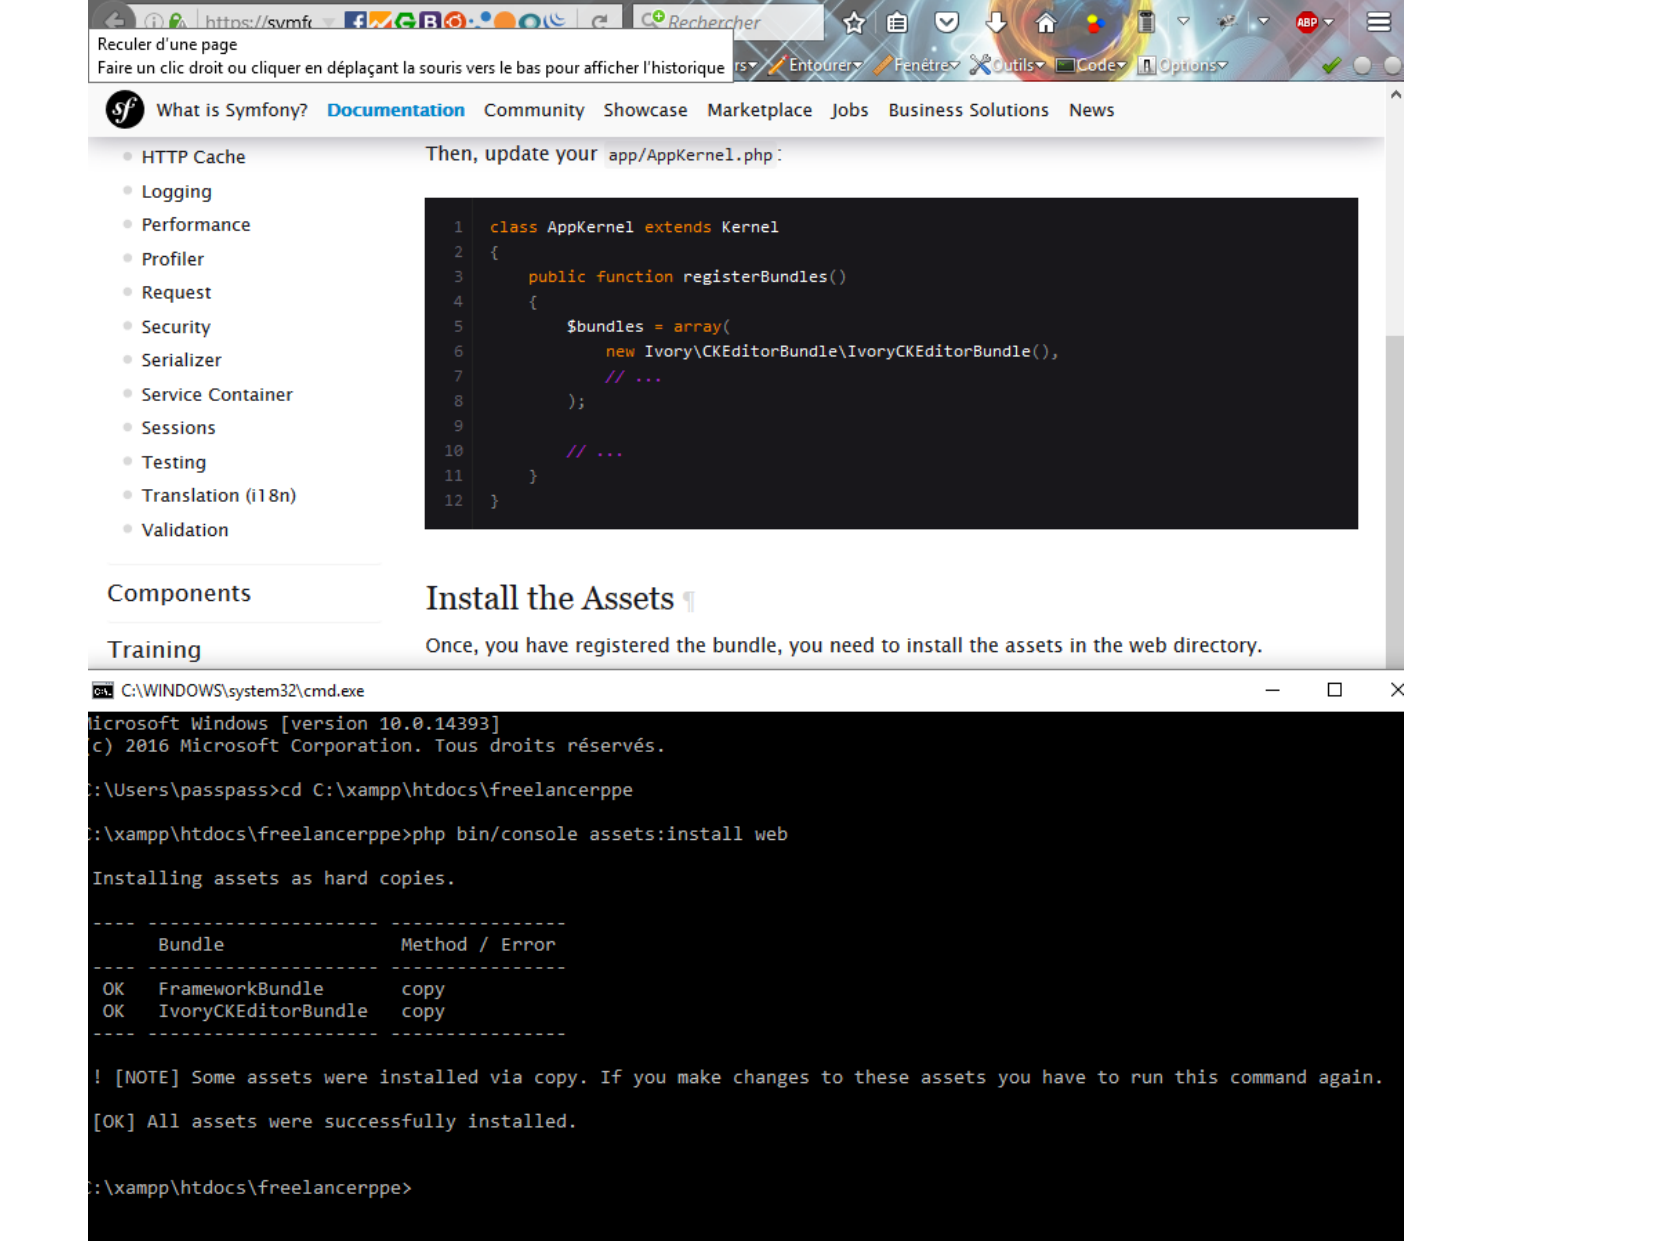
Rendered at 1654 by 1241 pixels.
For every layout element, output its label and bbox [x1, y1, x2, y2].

picture [88, 0, 1404, 1241]
